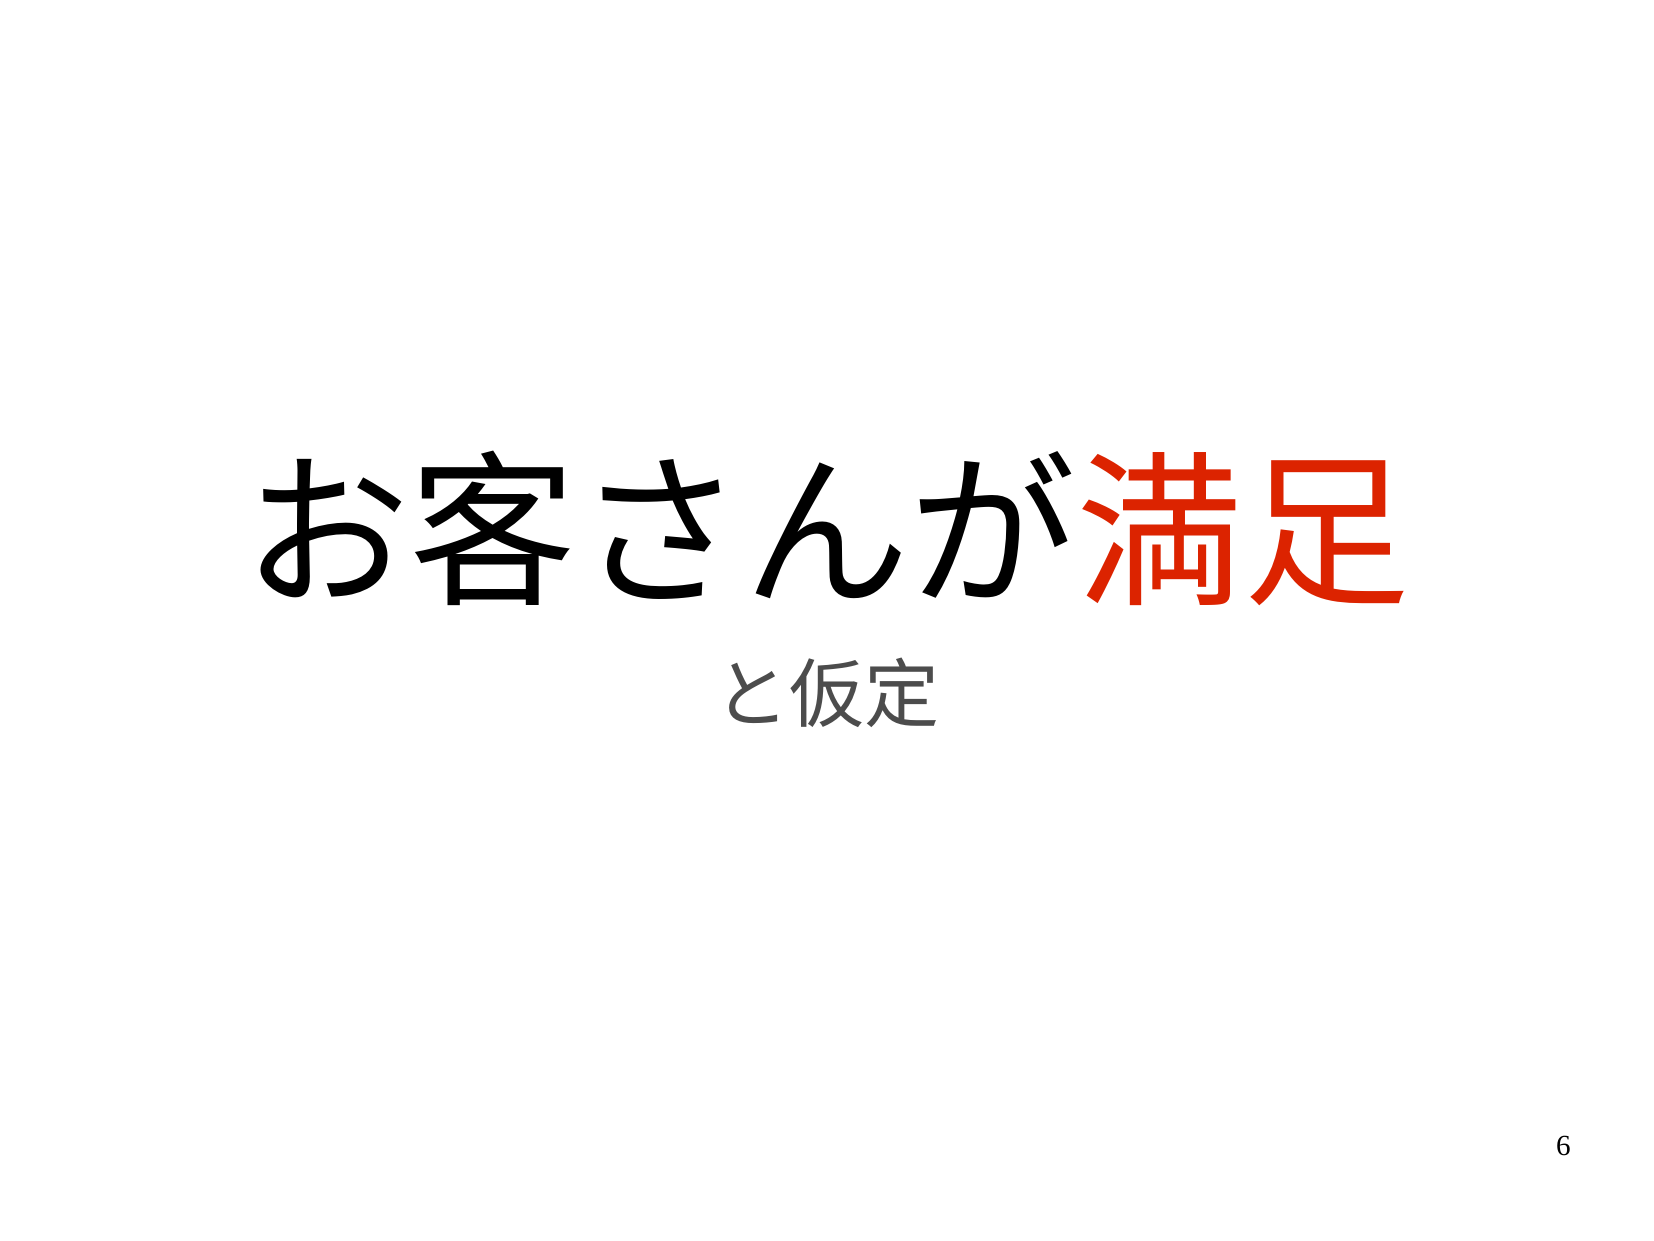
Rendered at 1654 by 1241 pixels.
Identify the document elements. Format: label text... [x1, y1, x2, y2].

subtitle お客さんが満足 と仮定 [82, 56, 1571, 1102]
